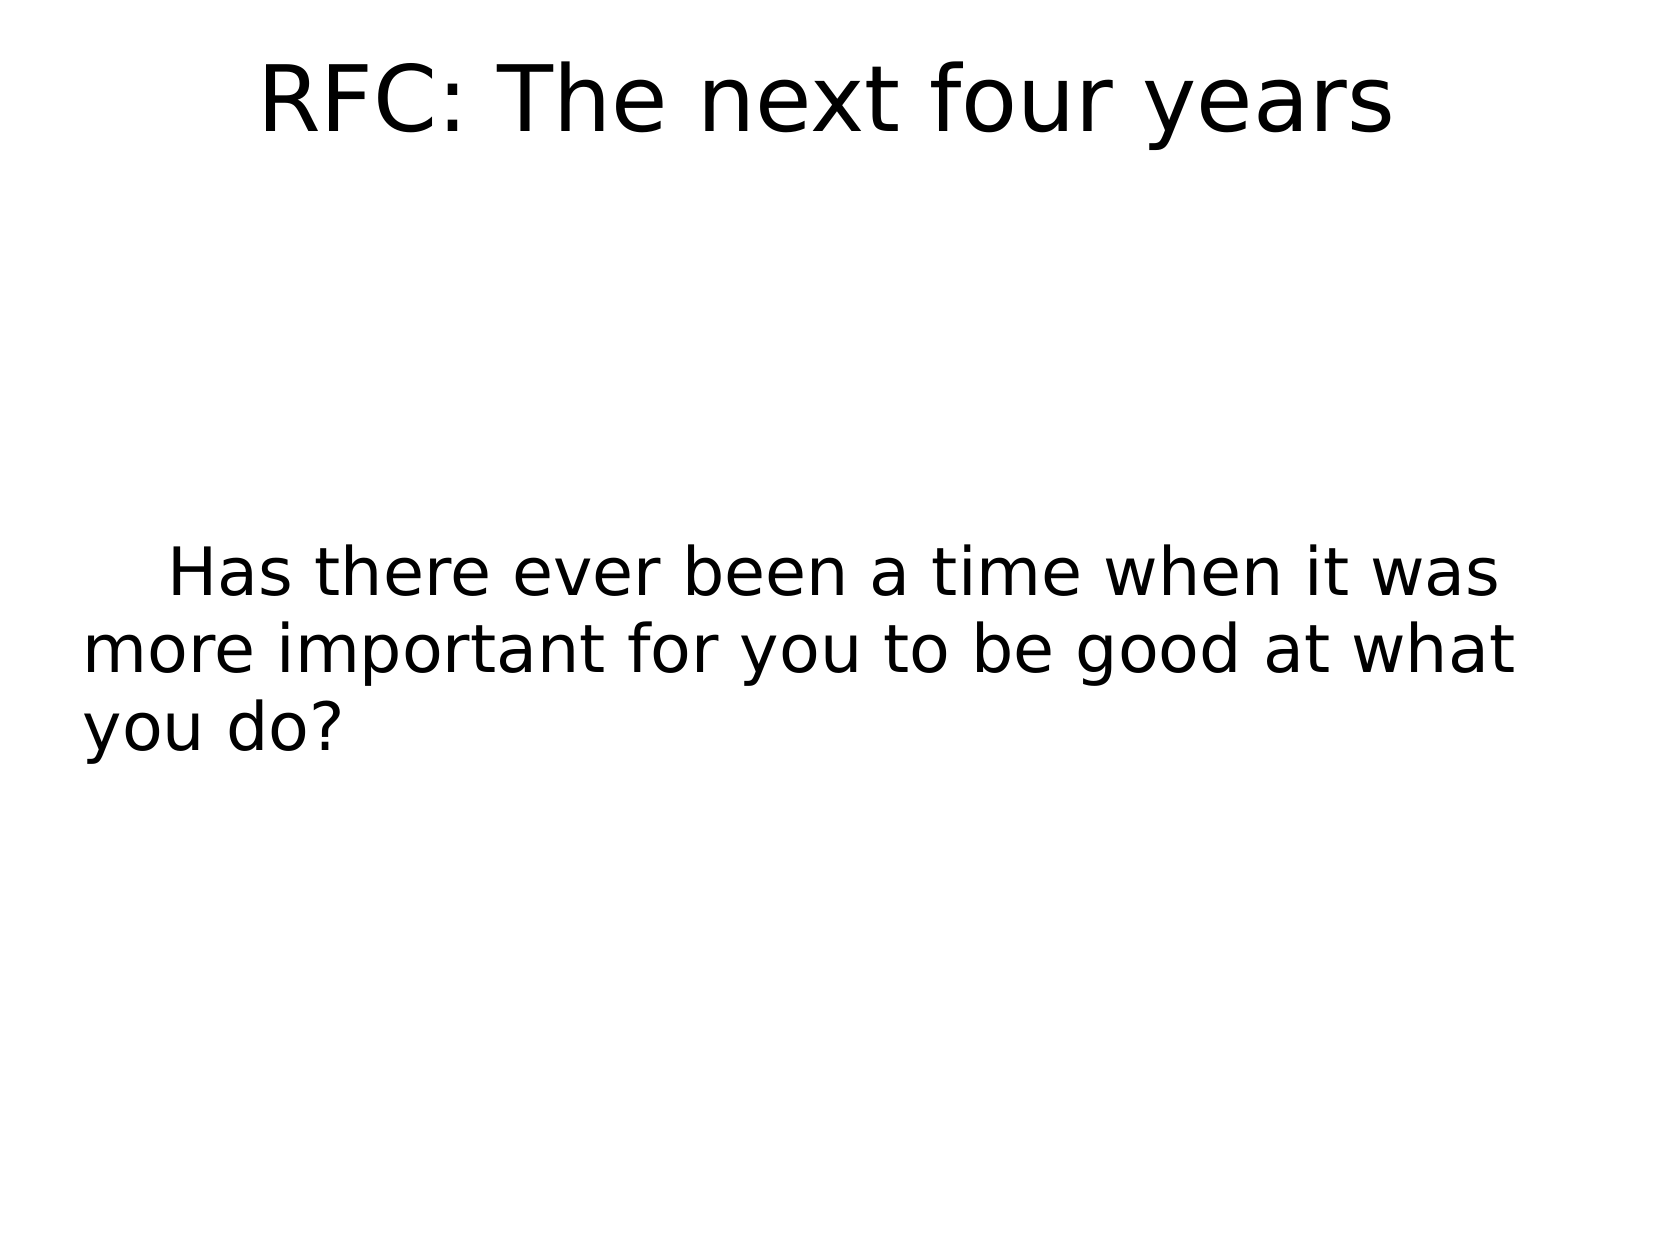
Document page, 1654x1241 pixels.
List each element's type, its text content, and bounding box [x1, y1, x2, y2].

title RFC: The next four years [82, 45, 1571, 261]
subtitle Has there ever been a time when it was more important for you to be good at what you do? [82, 290, 1571, 1010]
